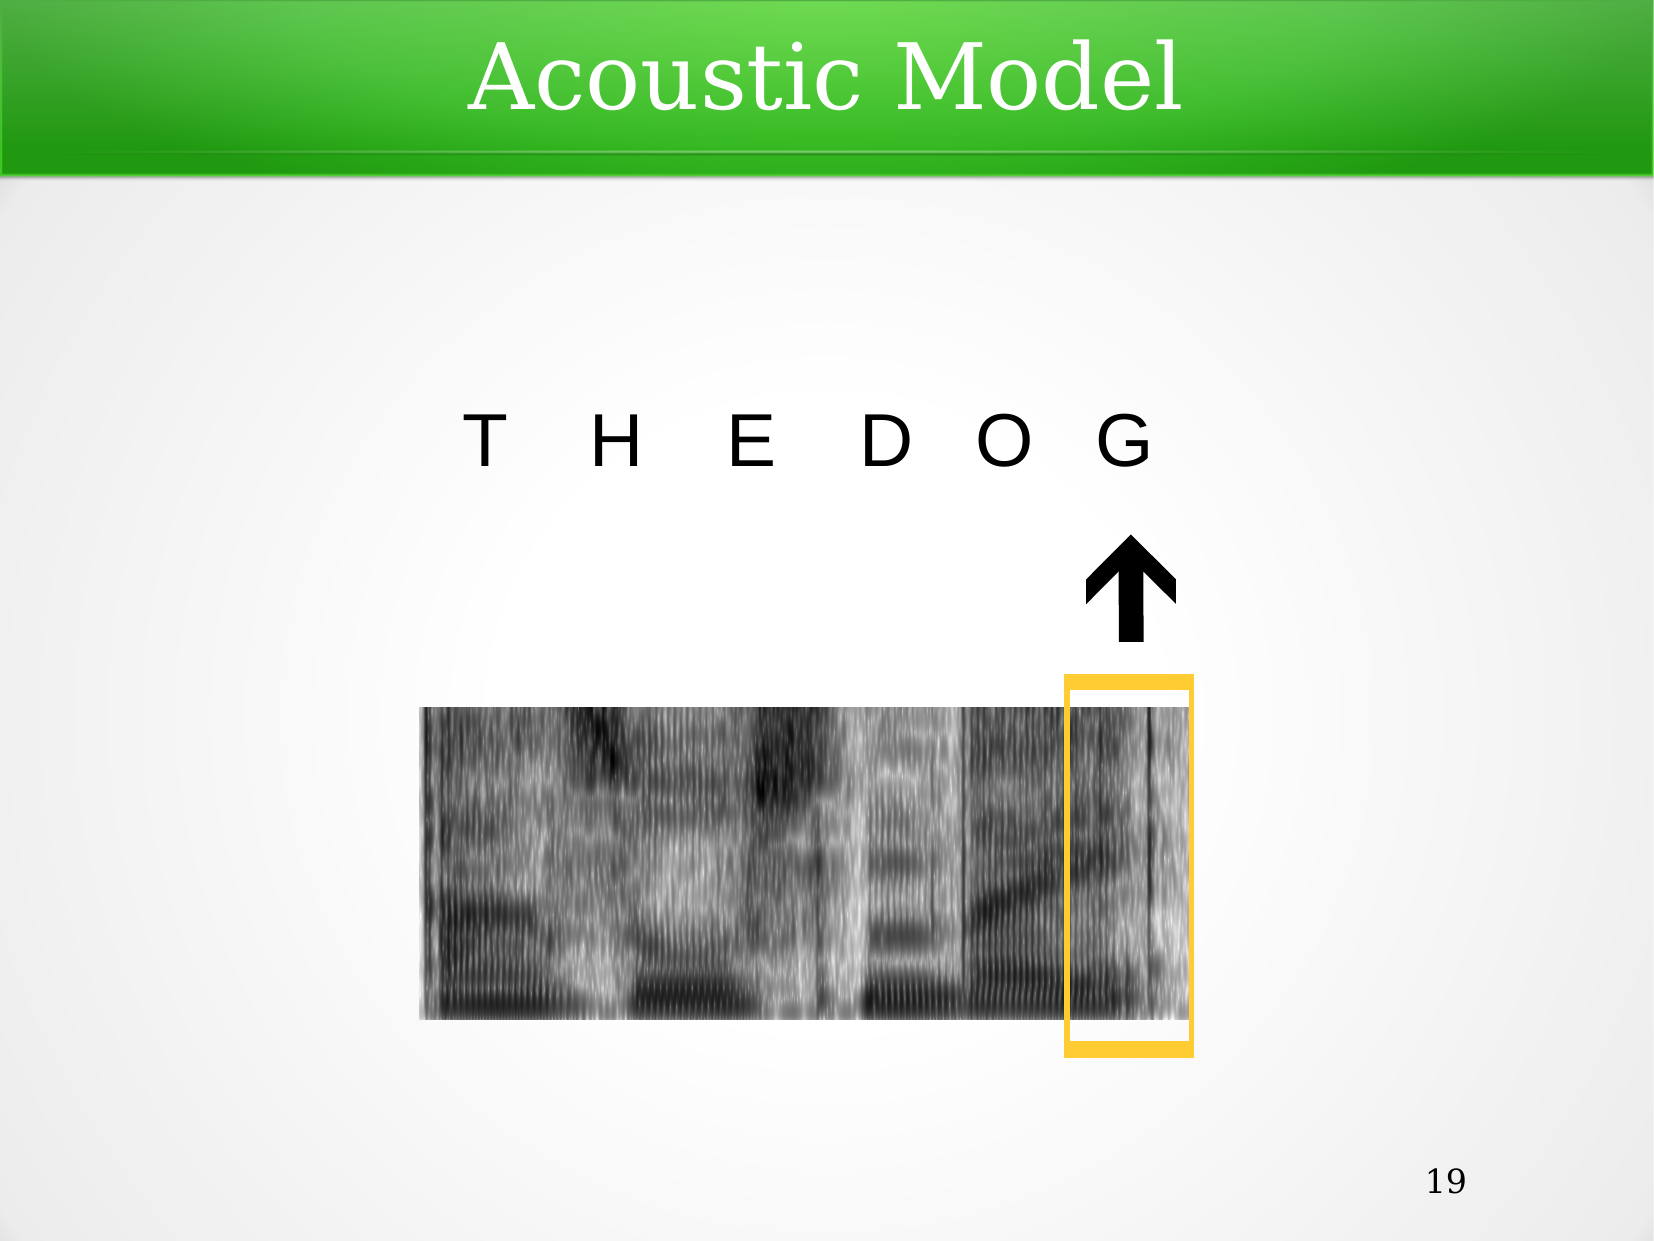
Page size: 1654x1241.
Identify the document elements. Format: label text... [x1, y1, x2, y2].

title Acoustic Model [82, 11, 1571, 154]
picture [0, 0, 1654, 1241]
text_box T H E D O G [447, 391, 1228, 491]
